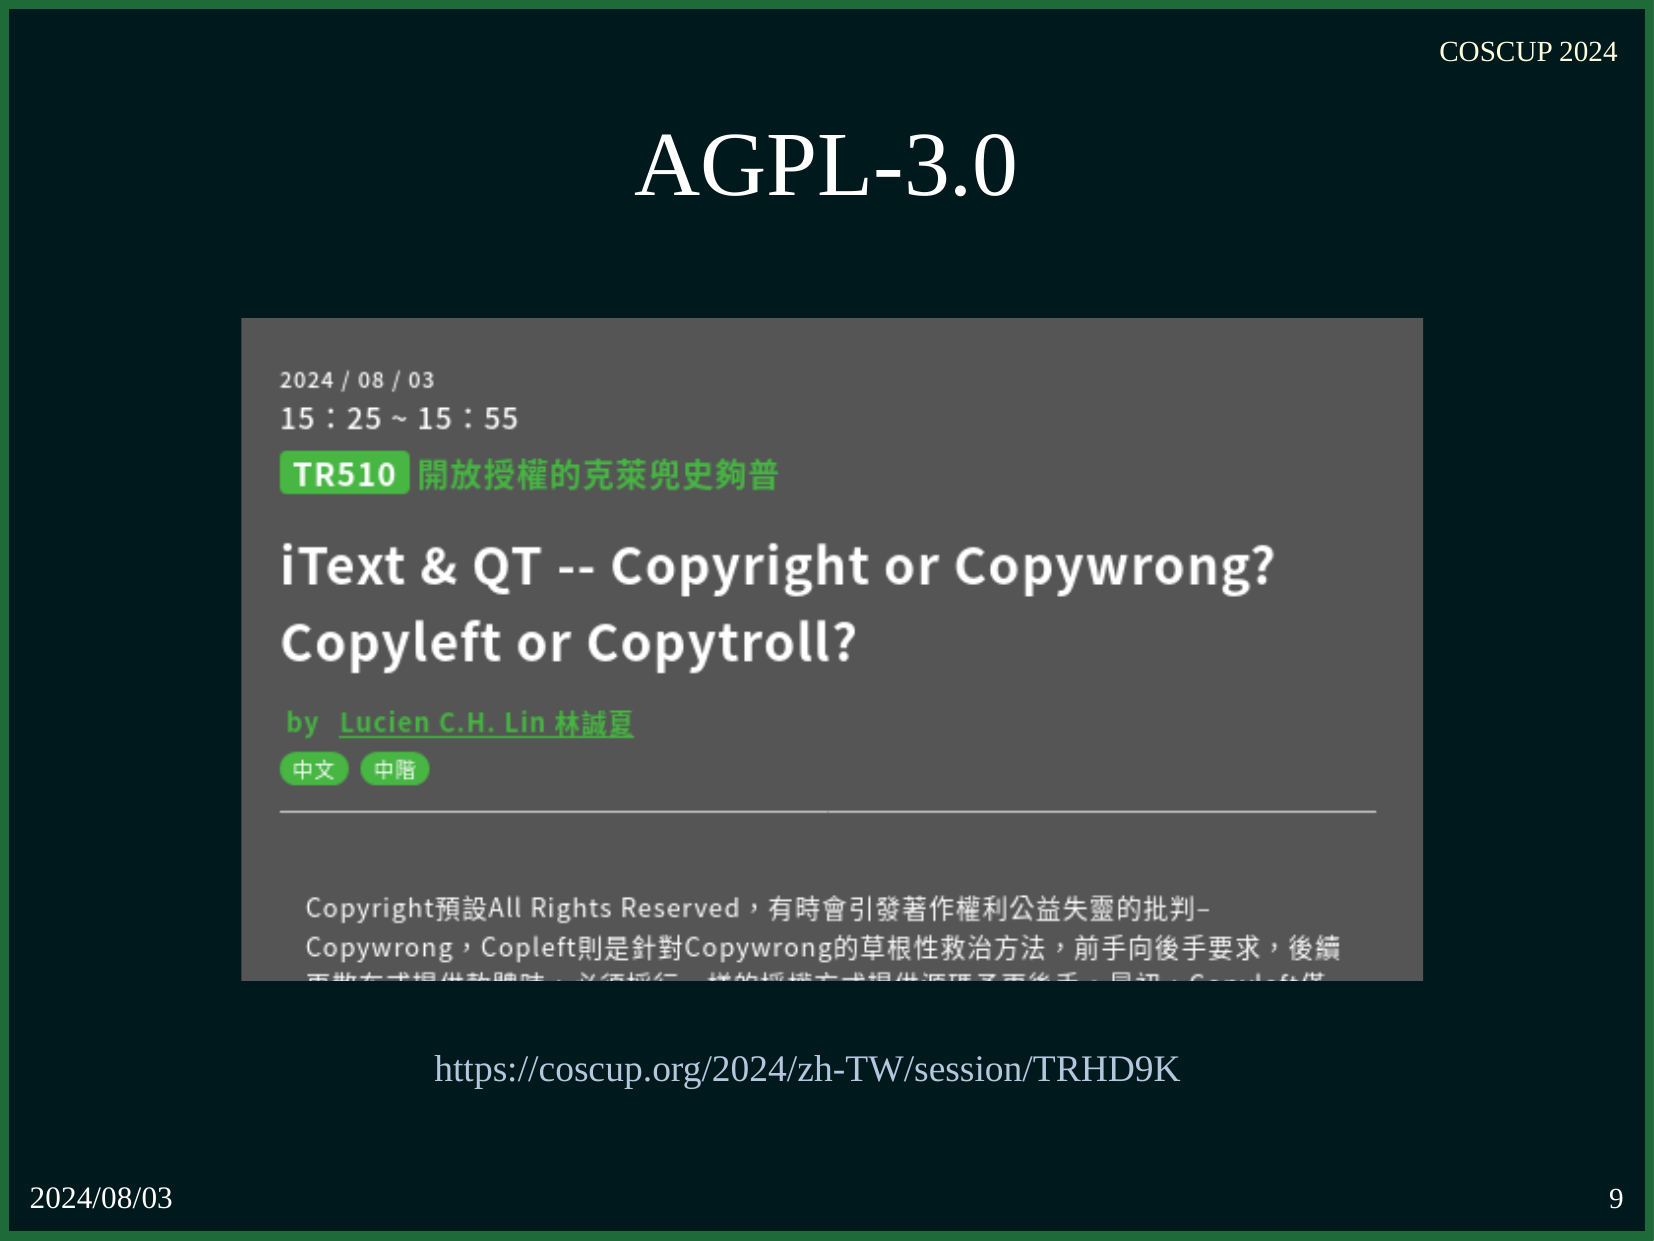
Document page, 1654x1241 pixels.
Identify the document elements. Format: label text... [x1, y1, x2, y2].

text_box AGPL-3.0 [602, 106, 1052, 223]
picture [241, 318, 1424, 981]
text_box https://coscup.org/2024/zh-TW/session/TRHD9K [407, 1027, 1247, 1111]
